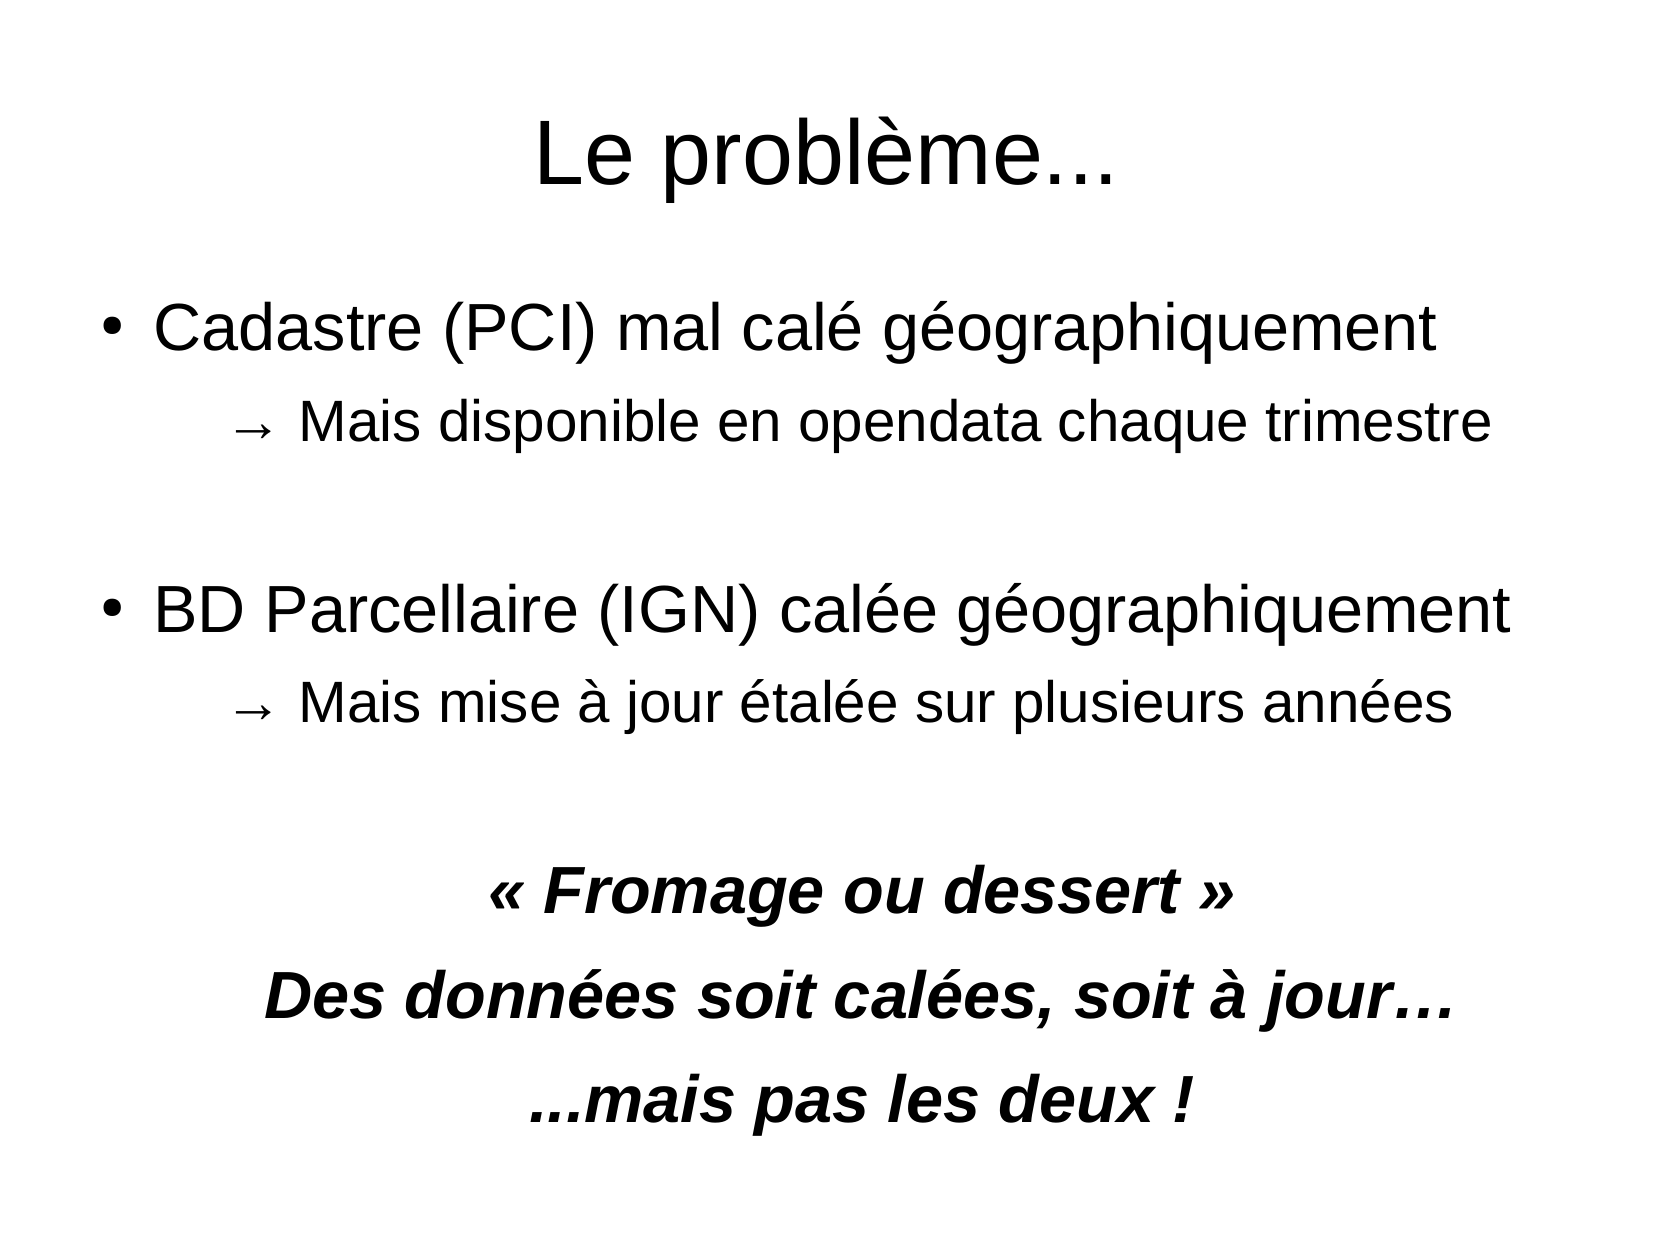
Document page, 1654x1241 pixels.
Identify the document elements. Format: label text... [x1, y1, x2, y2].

title Le problème... [82, 49, 1571, 257]
list Cadastre (PCI) mal calé géographiquement → Mais disponible en opendata chaque trimestre BD Parcellaire (IGN) calée géographiquement → Mais mise à jour étalée sur plusieurs années « Fromage ou dessert » Des données soit calées, soit à jour… ...mais pas les deux ! [82, 290, 1571, 1193]
